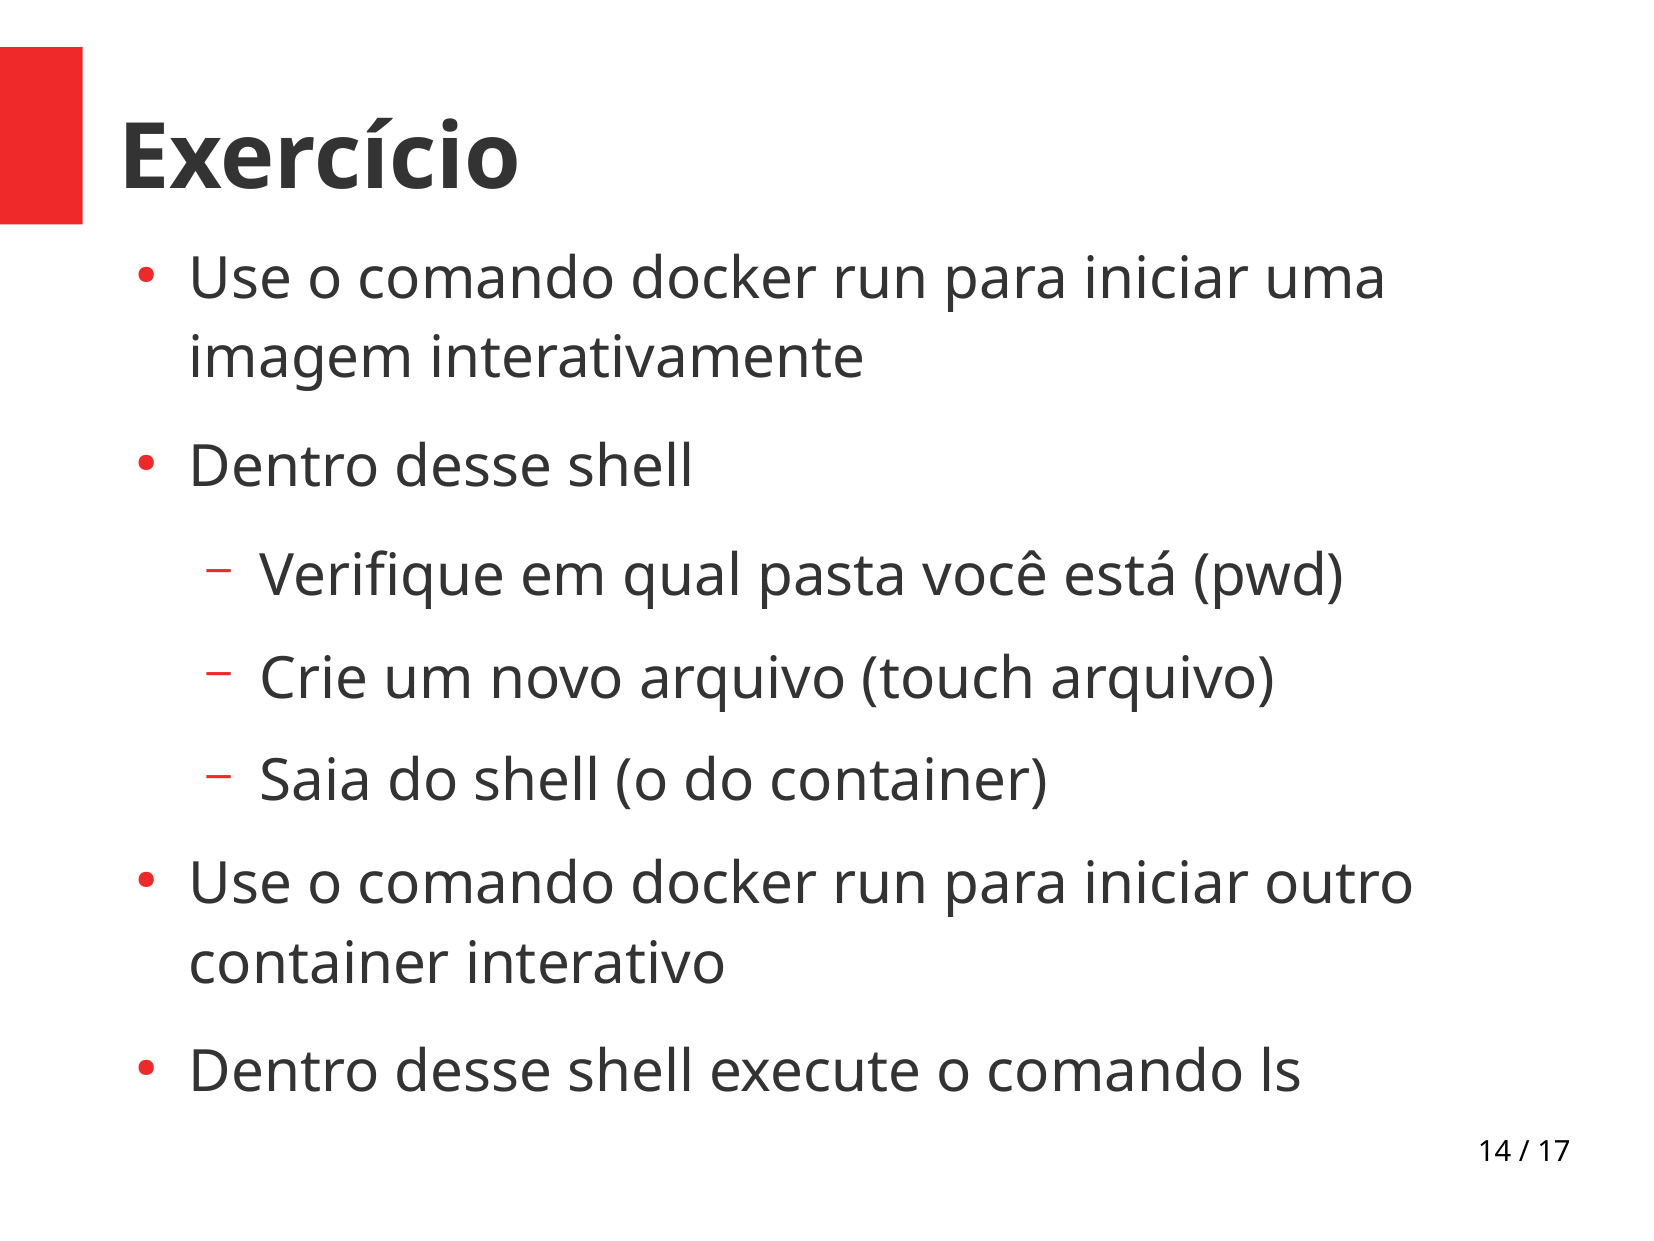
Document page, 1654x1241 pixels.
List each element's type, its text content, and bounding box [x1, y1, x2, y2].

title Exercício [118, 49, 1571, 257]
list Use o comando docker run para iniciar uma imagem interativamente Dentro desse shell Verifique em qual pasta você está (pwd) Crie um novo arquivo (touch arquivo) Saia do shell (o do container) Use o comando docker run para iniciar outro container interativo Dentro desse shell execute o comando ls [118, 236, 1536, 956]
